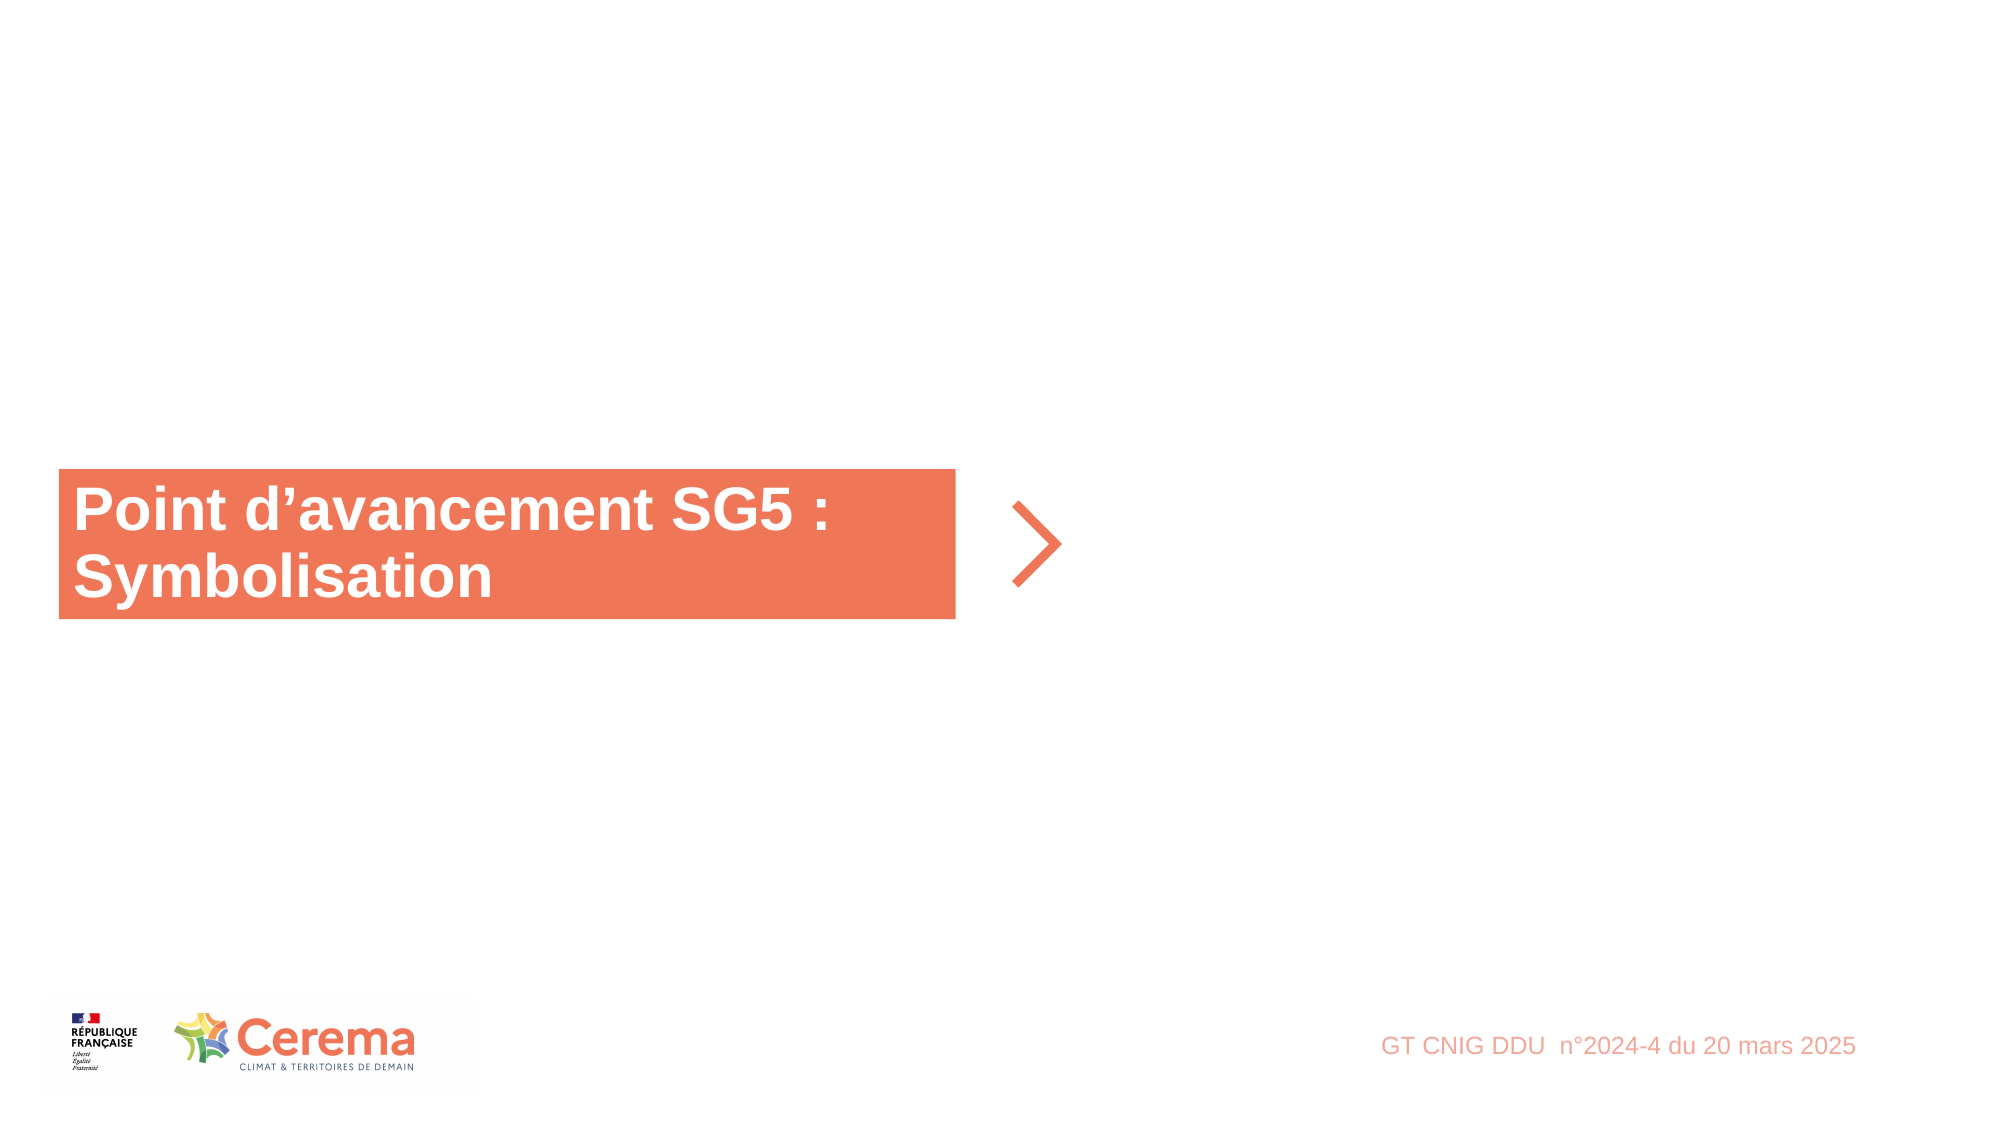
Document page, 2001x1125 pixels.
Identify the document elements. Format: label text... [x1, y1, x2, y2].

picture [45, 994, 475, 1095]
title Point d’avancement SG5 : Symbolisation [58, 469, 956, 620]
